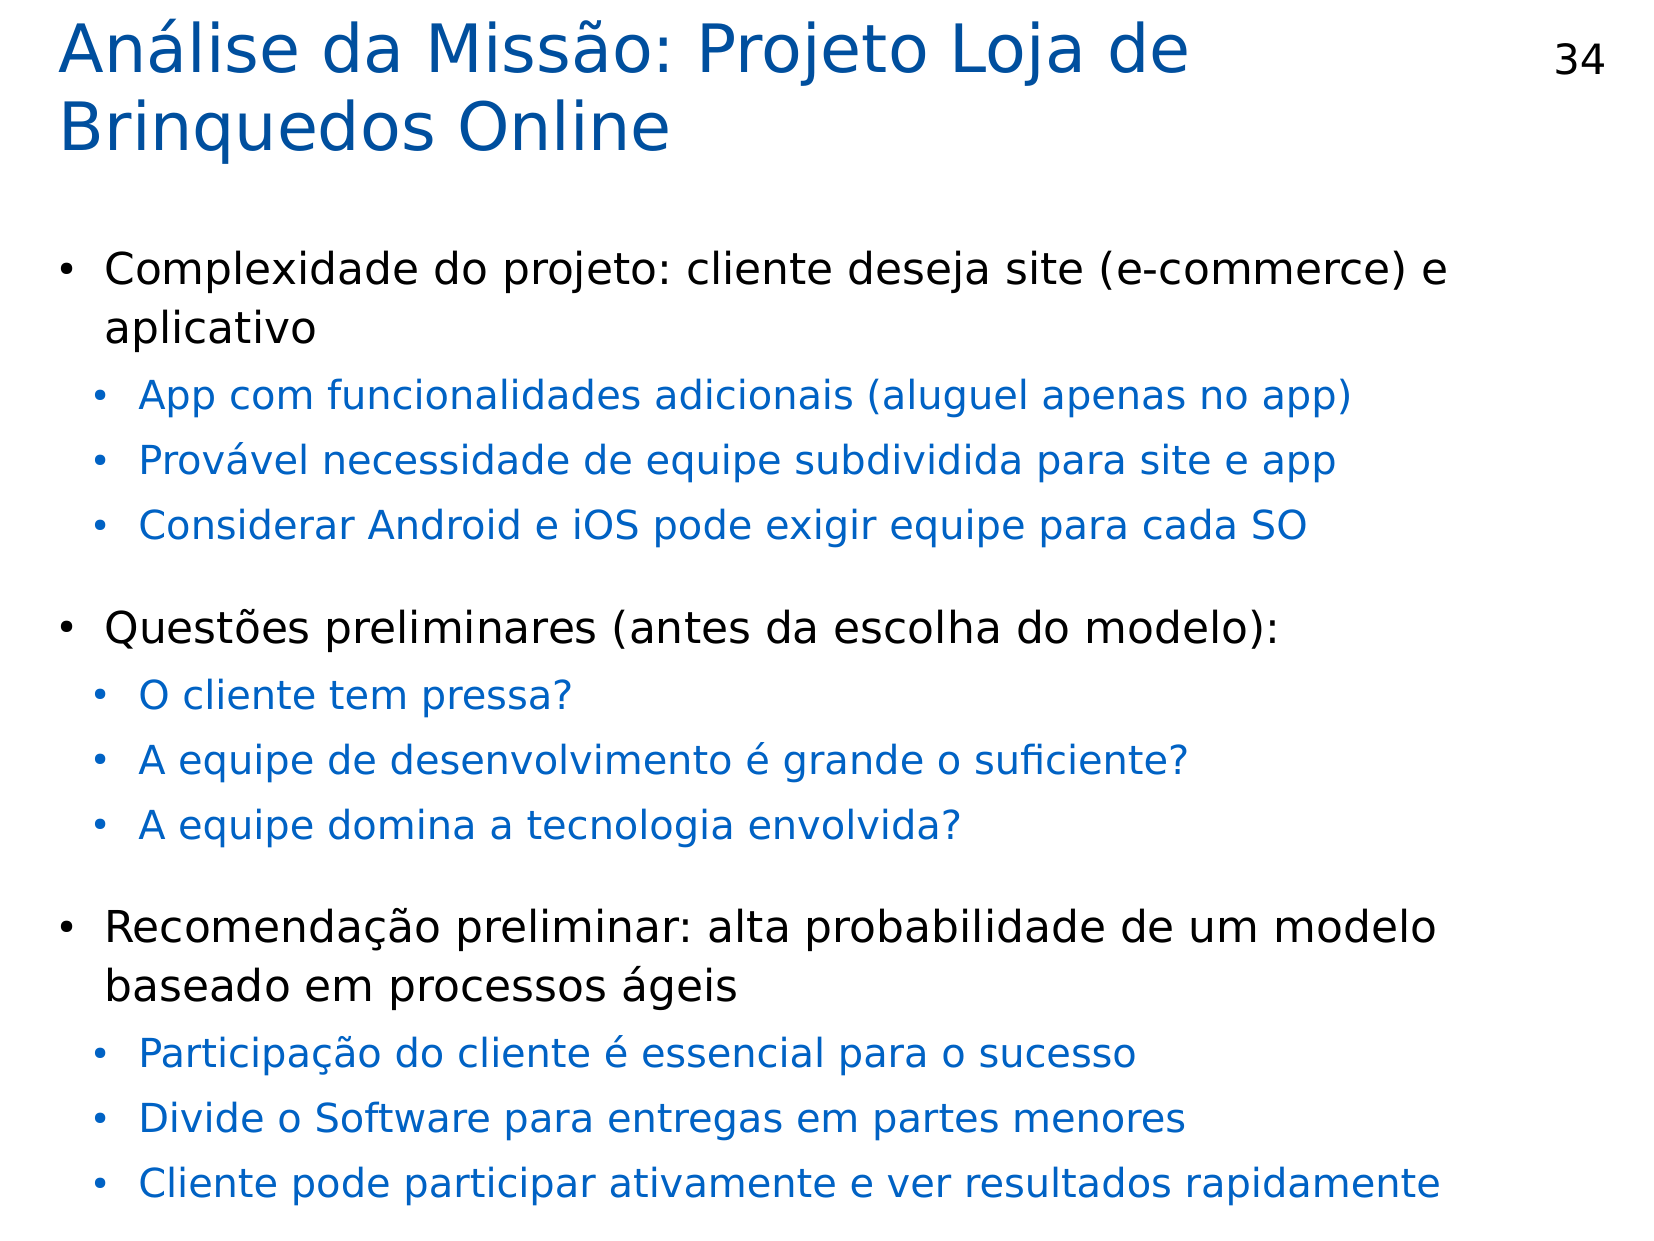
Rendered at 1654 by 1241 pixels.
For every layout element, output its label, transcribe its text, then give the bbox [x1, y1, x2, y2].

list Complexidade do projeto: cliente deseja site (e-commerce) e aplicativo App com funcionalidades adicionais (aluguel apenas no app) Provável necessidade de equipe subdividida para site e app Considerar Android e iOS pode exigir equipe para cada SO Questões preliminares (antes da escolha do modelo): O cliente tem pressa? A equipe de desenvolvimento é grande o suficiente? A equipe domina a tecnologia envolvida? Recomendação preliminar: alta probabilidade de um modelo baseado em processos ágeis Participação do cliente é essencial para o sucesso Divide o Software para entregas em partes menores Cliente pode participar ativamente e ver resultados rapidamente [59, 236, 1595, 1211]
title Análise da Missão: Projeto Loja de Brinquedos Online [59, 10, 1506, 167]
